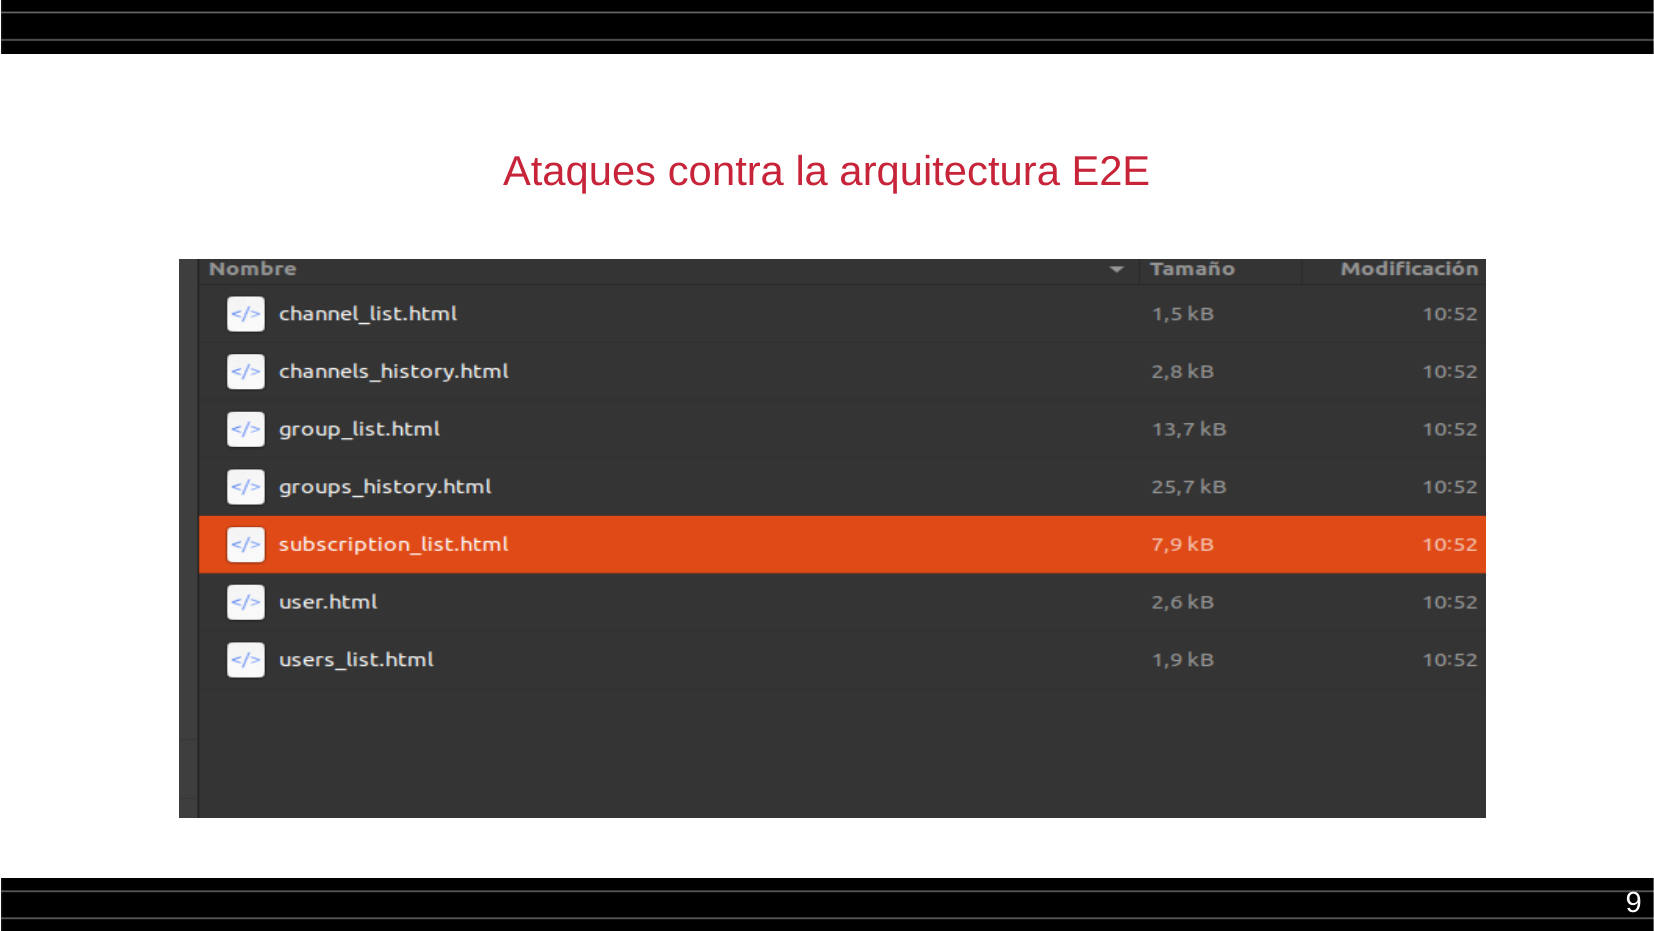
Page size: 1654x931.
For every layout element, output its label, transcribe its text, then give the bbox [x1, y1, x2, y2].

picture [179, 259, 1486, 818]
picture [1, 878, 1654, 931]
title Ataques contra la arquitectura E2E [82, 92, 1571, 249]
picture [1, 0, 1654, 54]
